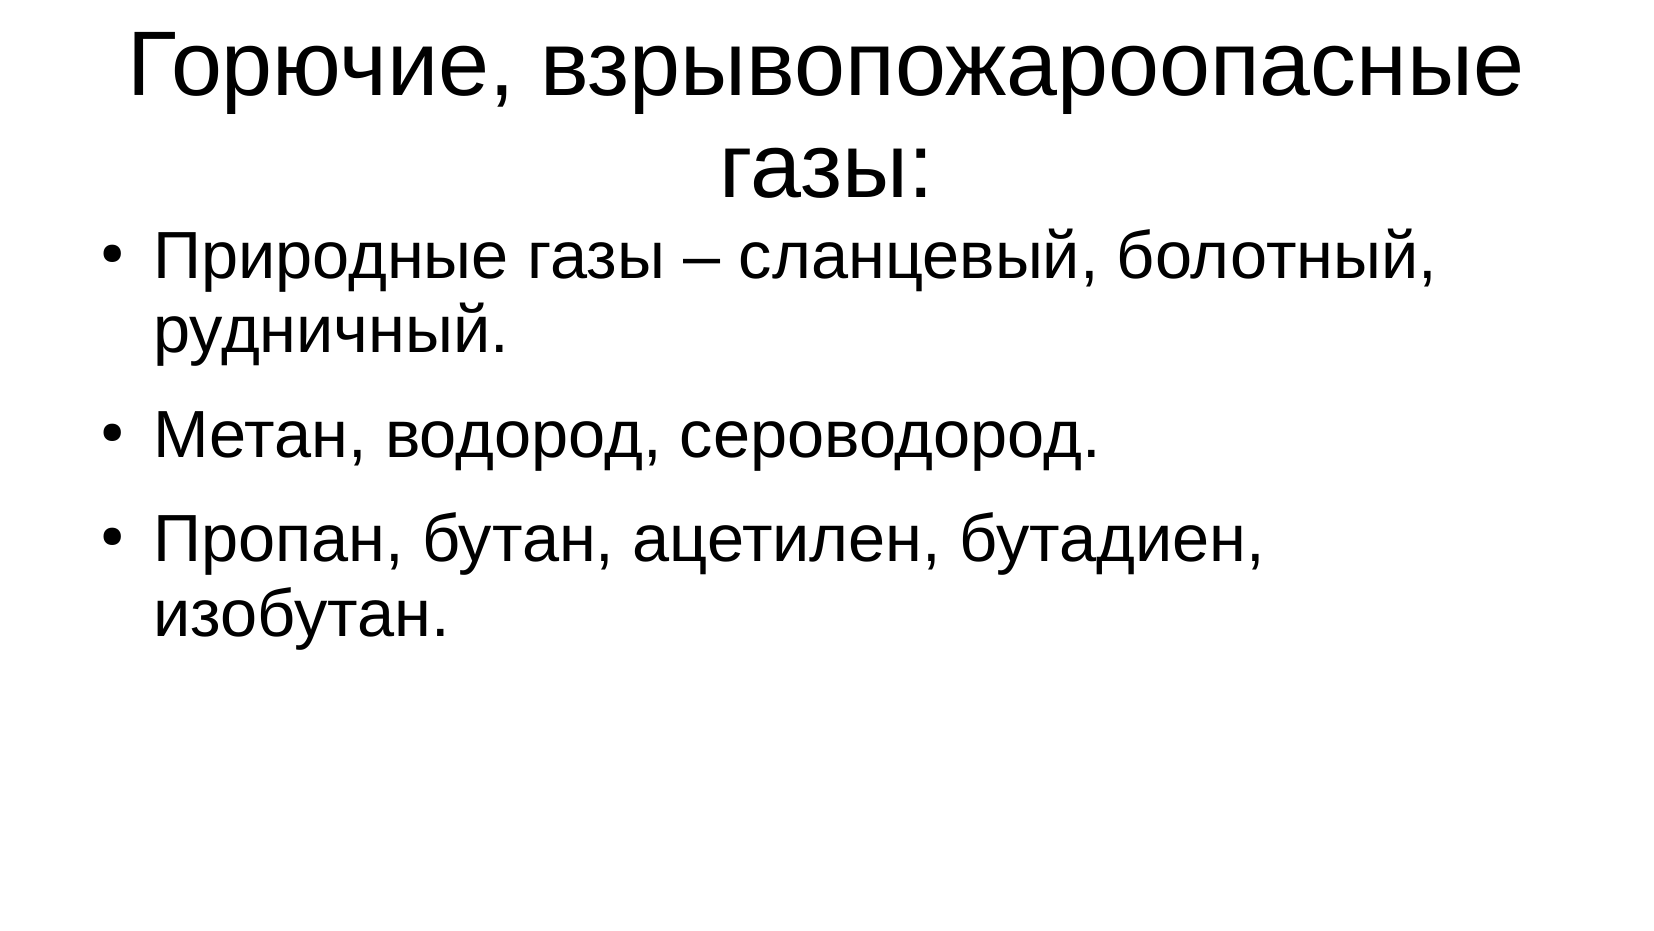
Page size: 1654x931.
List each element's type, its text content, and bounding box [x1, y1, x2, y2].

list Природные газы – сланцевый, болотный, рудничный. Метан, водород, сероводород. Пропан, бутан, ацетилен, бутадиен, изобутан. [82, 217, 1571, 758]
title Горючие, взрывопожароопасные газы: [82, 12, 1571, 217]
